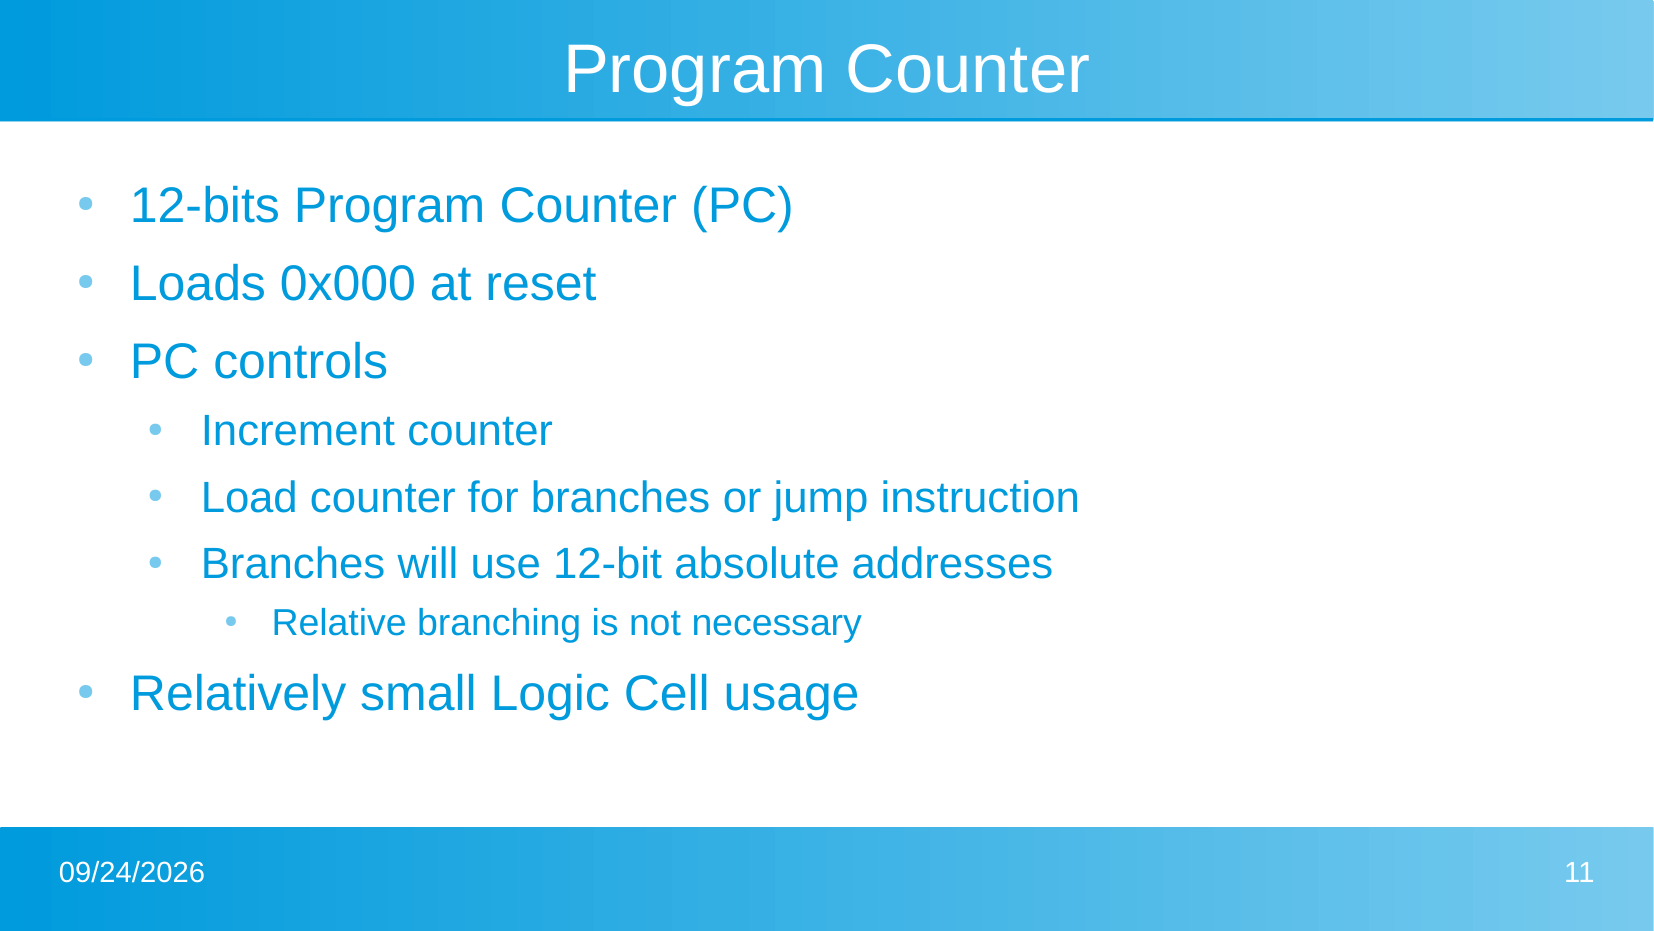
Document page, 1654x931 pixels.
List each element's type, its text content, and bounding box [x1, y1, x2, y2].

title Program Counter [59, 29, 1595, 108]
list 12-bits Program Counter (PC) Loads 0x000 at reset PC controls Increment counter Load counter for branches or jump instruction Branches will use 12-bit absolute addresses Relative branching is not necessary Relatively small Logic Cell usage [59, 177, 1595, 768]
